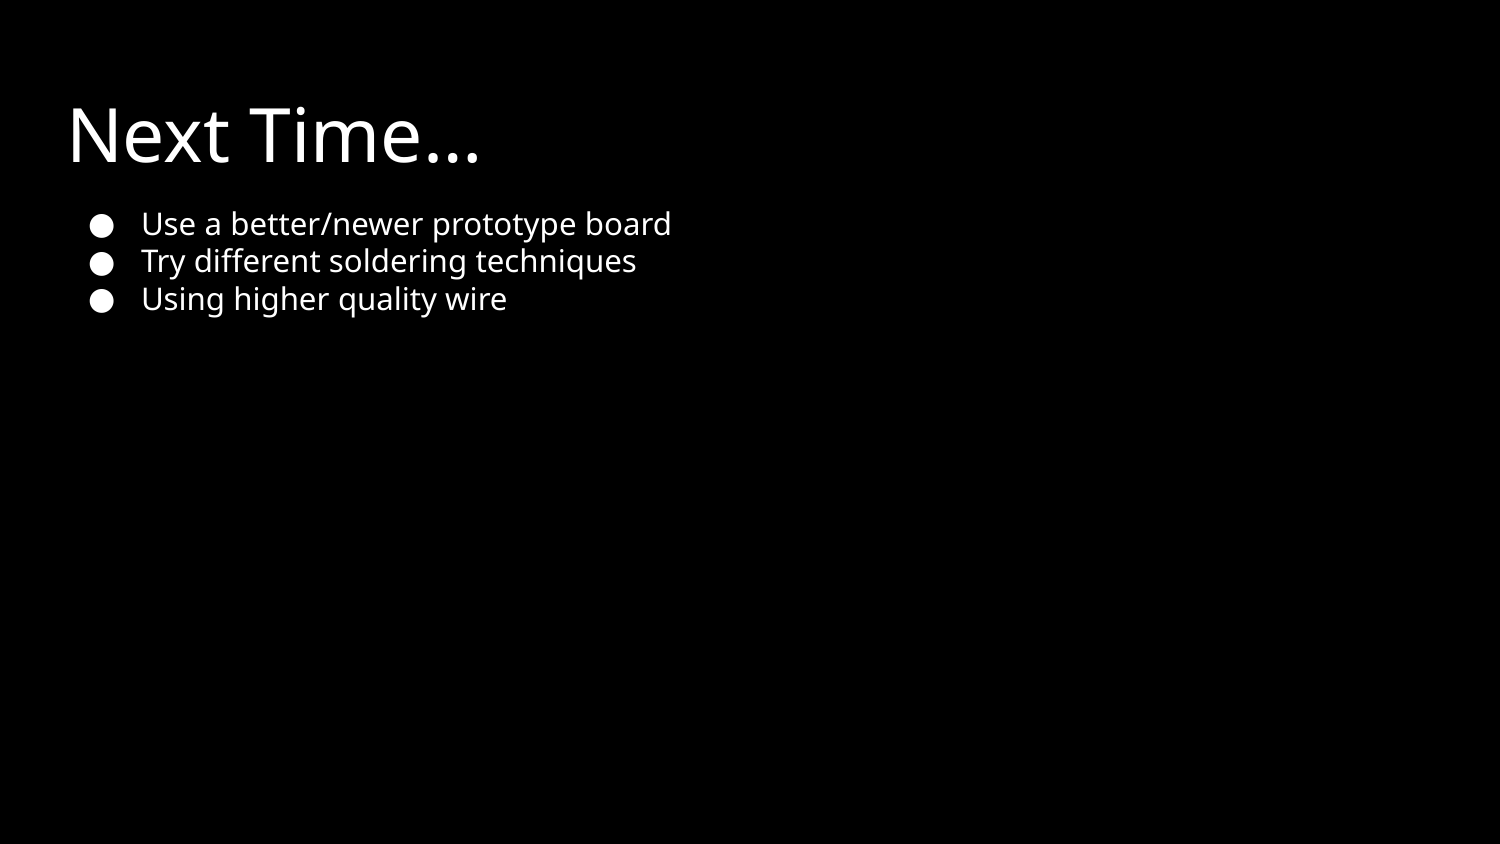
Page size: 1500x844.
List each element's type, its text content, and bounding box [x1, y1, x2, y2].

title Next Time… [51, 72, 1449, 167]
list Use a better/newer prototype board Try different soldering techniques Using higher quality wire [51, 189, 1449, 750]
